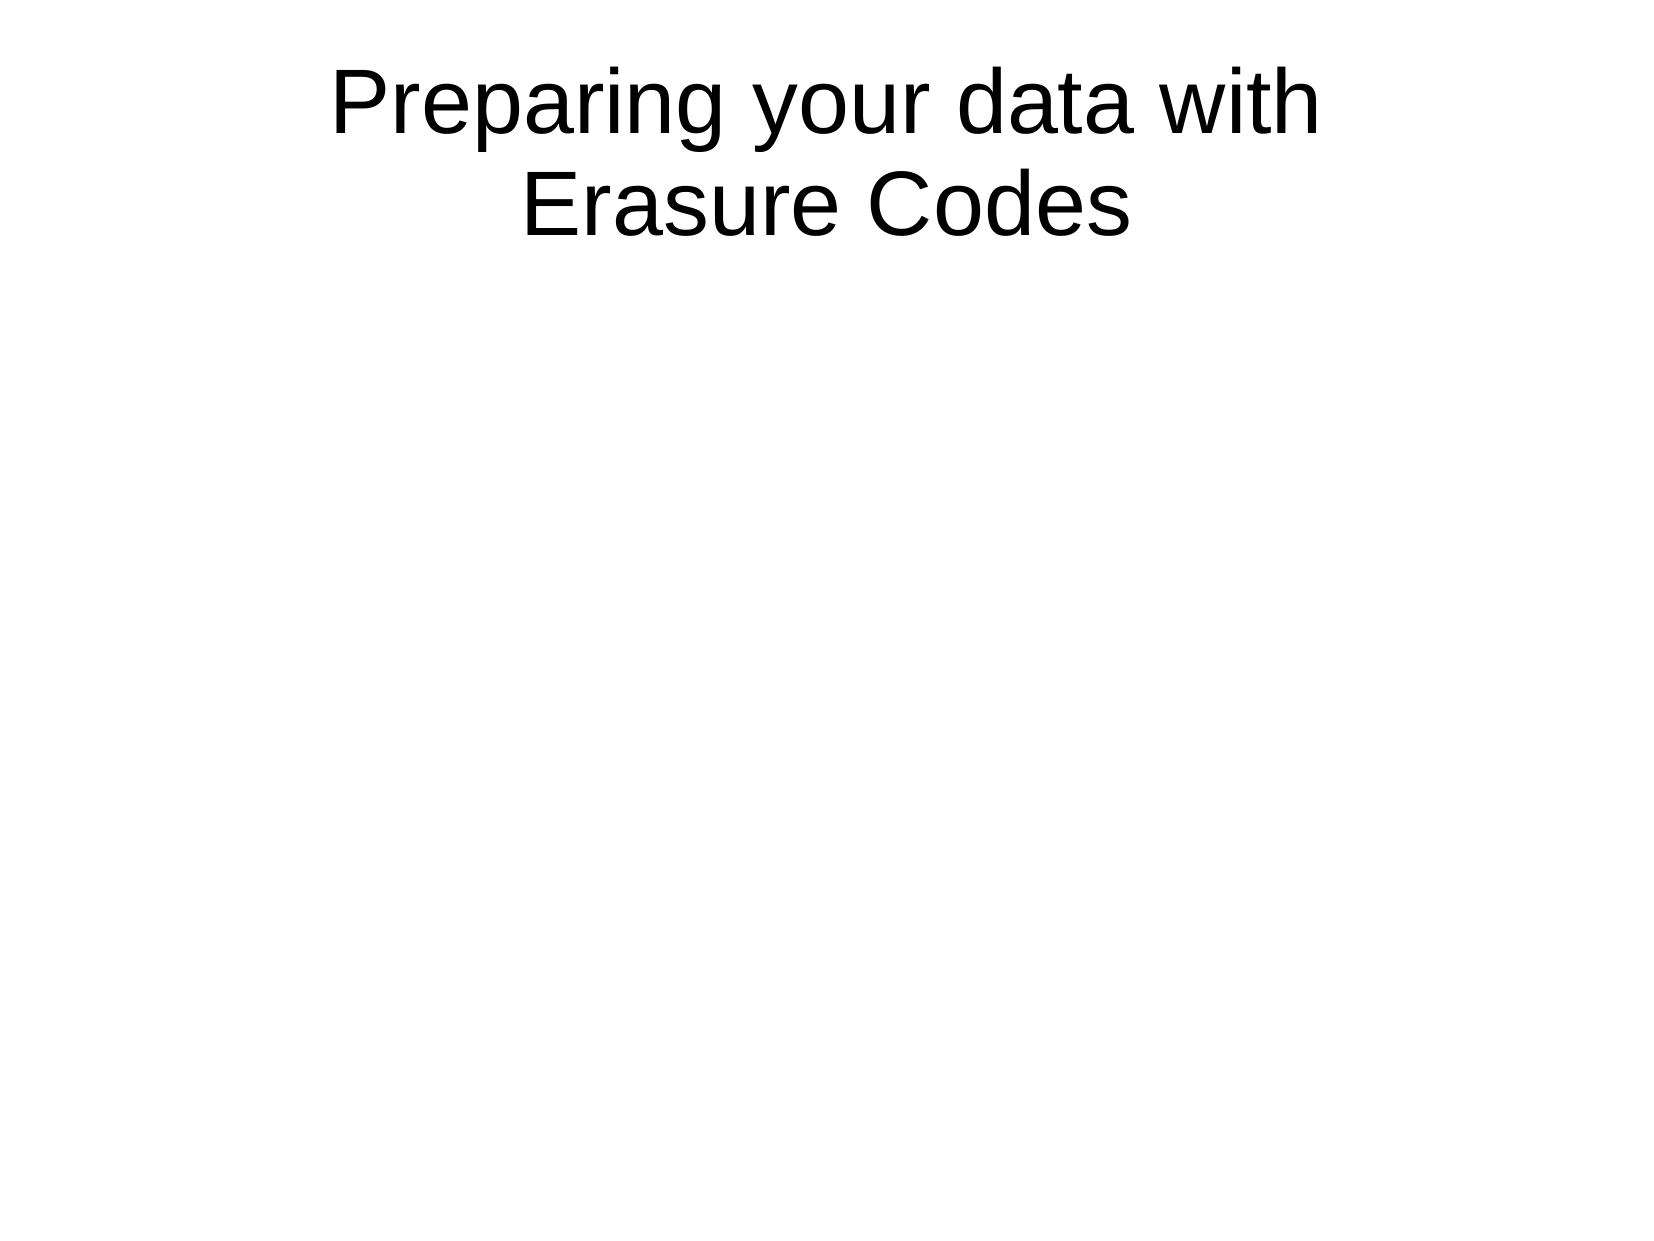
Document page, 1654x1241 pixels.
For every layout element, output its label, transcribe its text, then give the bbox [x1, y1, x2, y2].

title Preparing your data with Erasure Codes [82, 49, 1571, 257]
